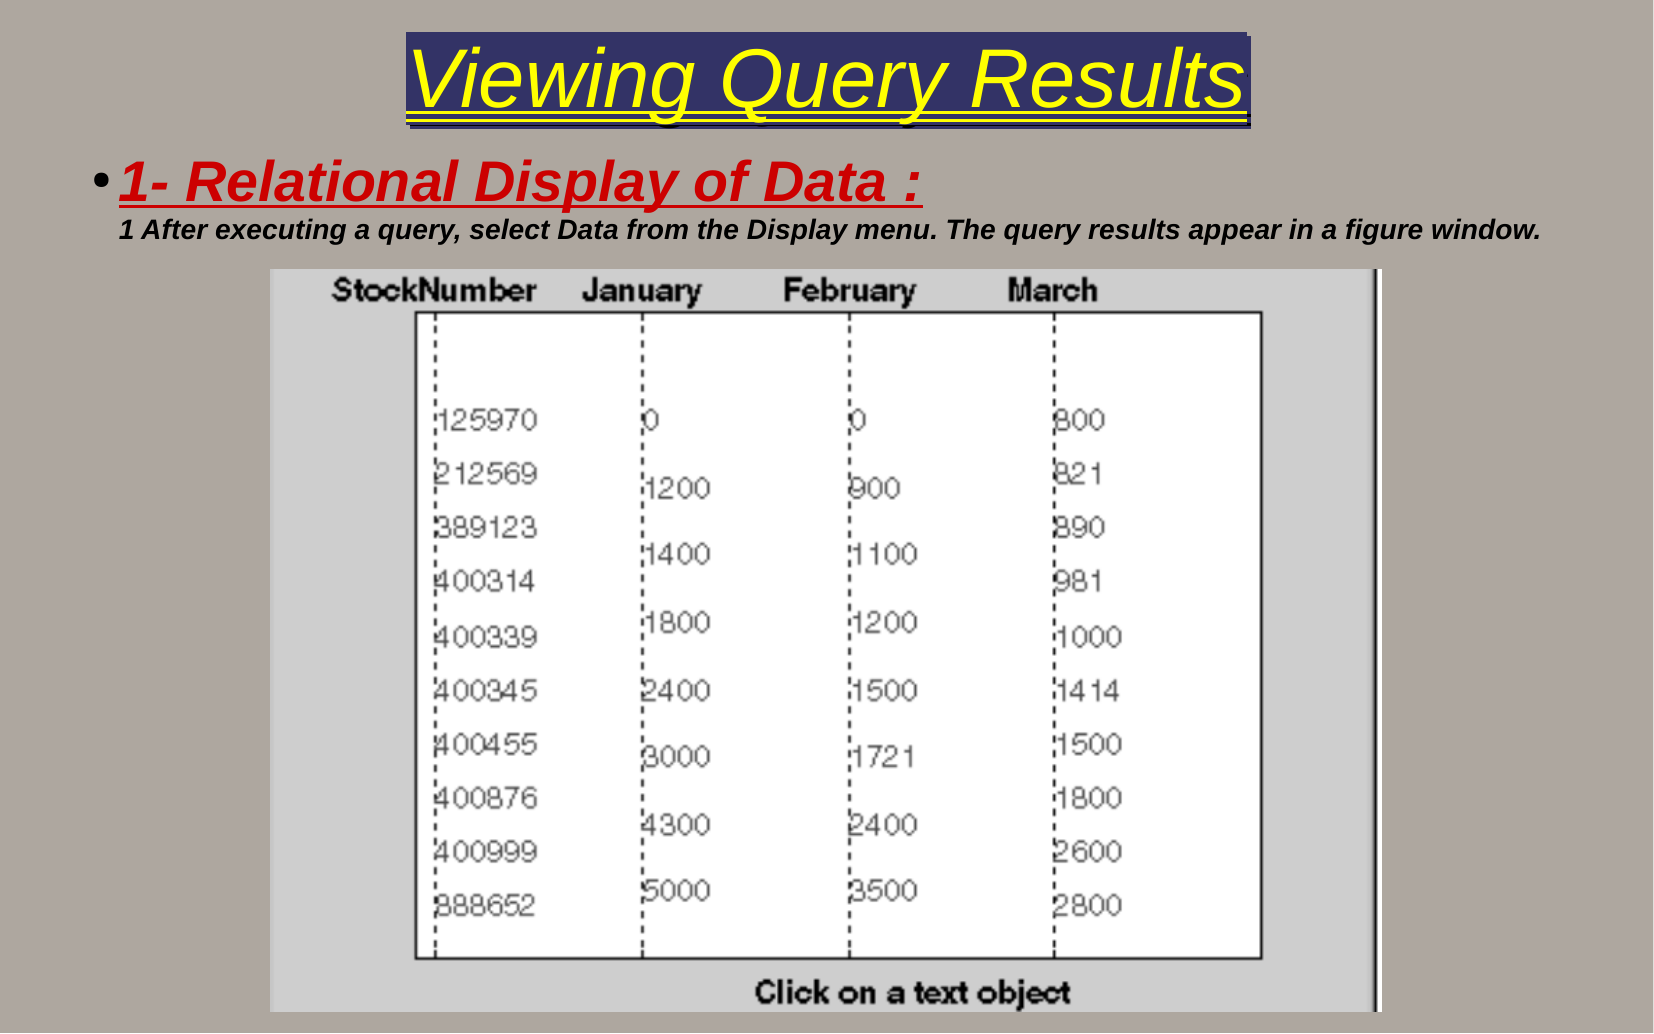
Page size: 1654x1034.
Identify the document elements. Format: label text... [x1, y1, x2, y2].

title Viewing Query Results [82, 0, 1571, 166]
list 1- Relational Display of Data : 1 After executing a query, select Data from the Display menu. The query results appear in a figure window. [82, 166, 1561, 271]
picture [270, 269, 1382, 1012]
